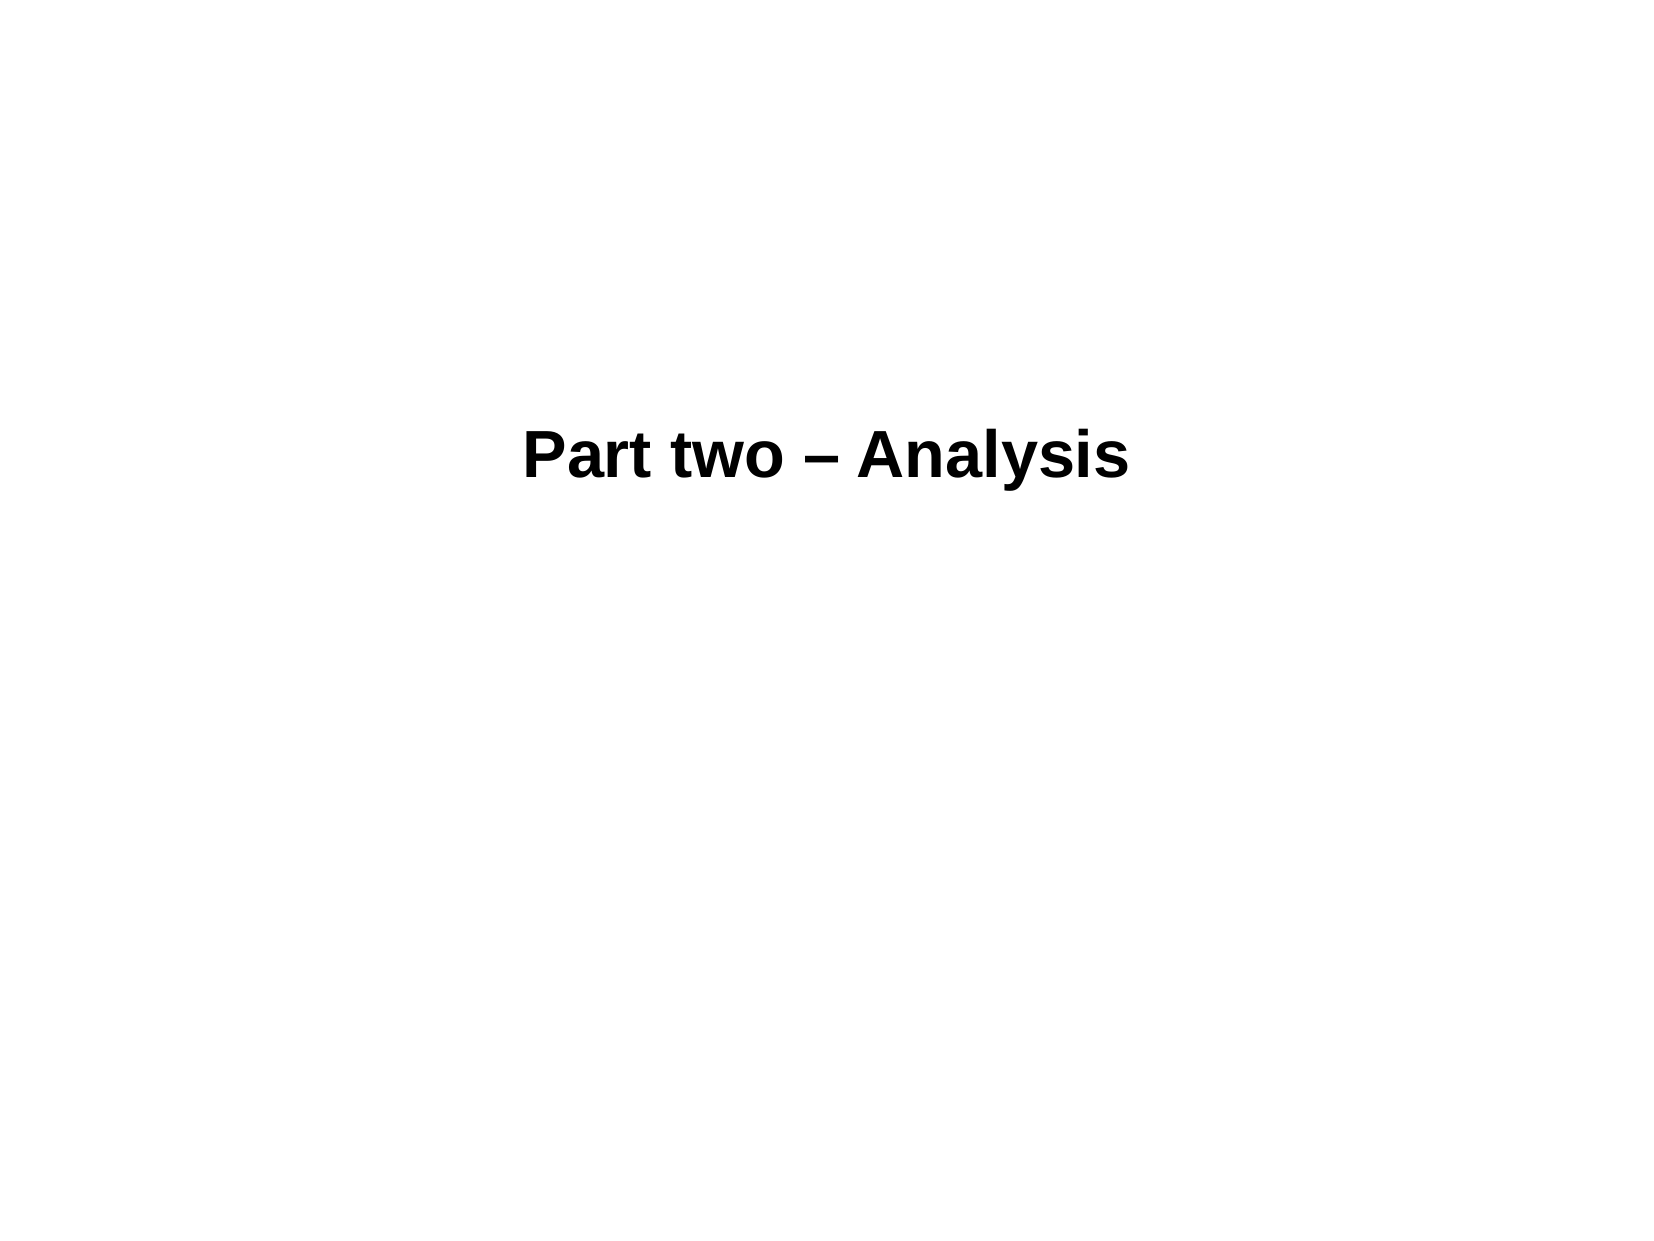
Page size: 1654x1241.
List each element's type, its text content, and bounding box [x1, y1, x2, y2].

subtitle Part two – Analysis [82, 49, 1571, 1010]
